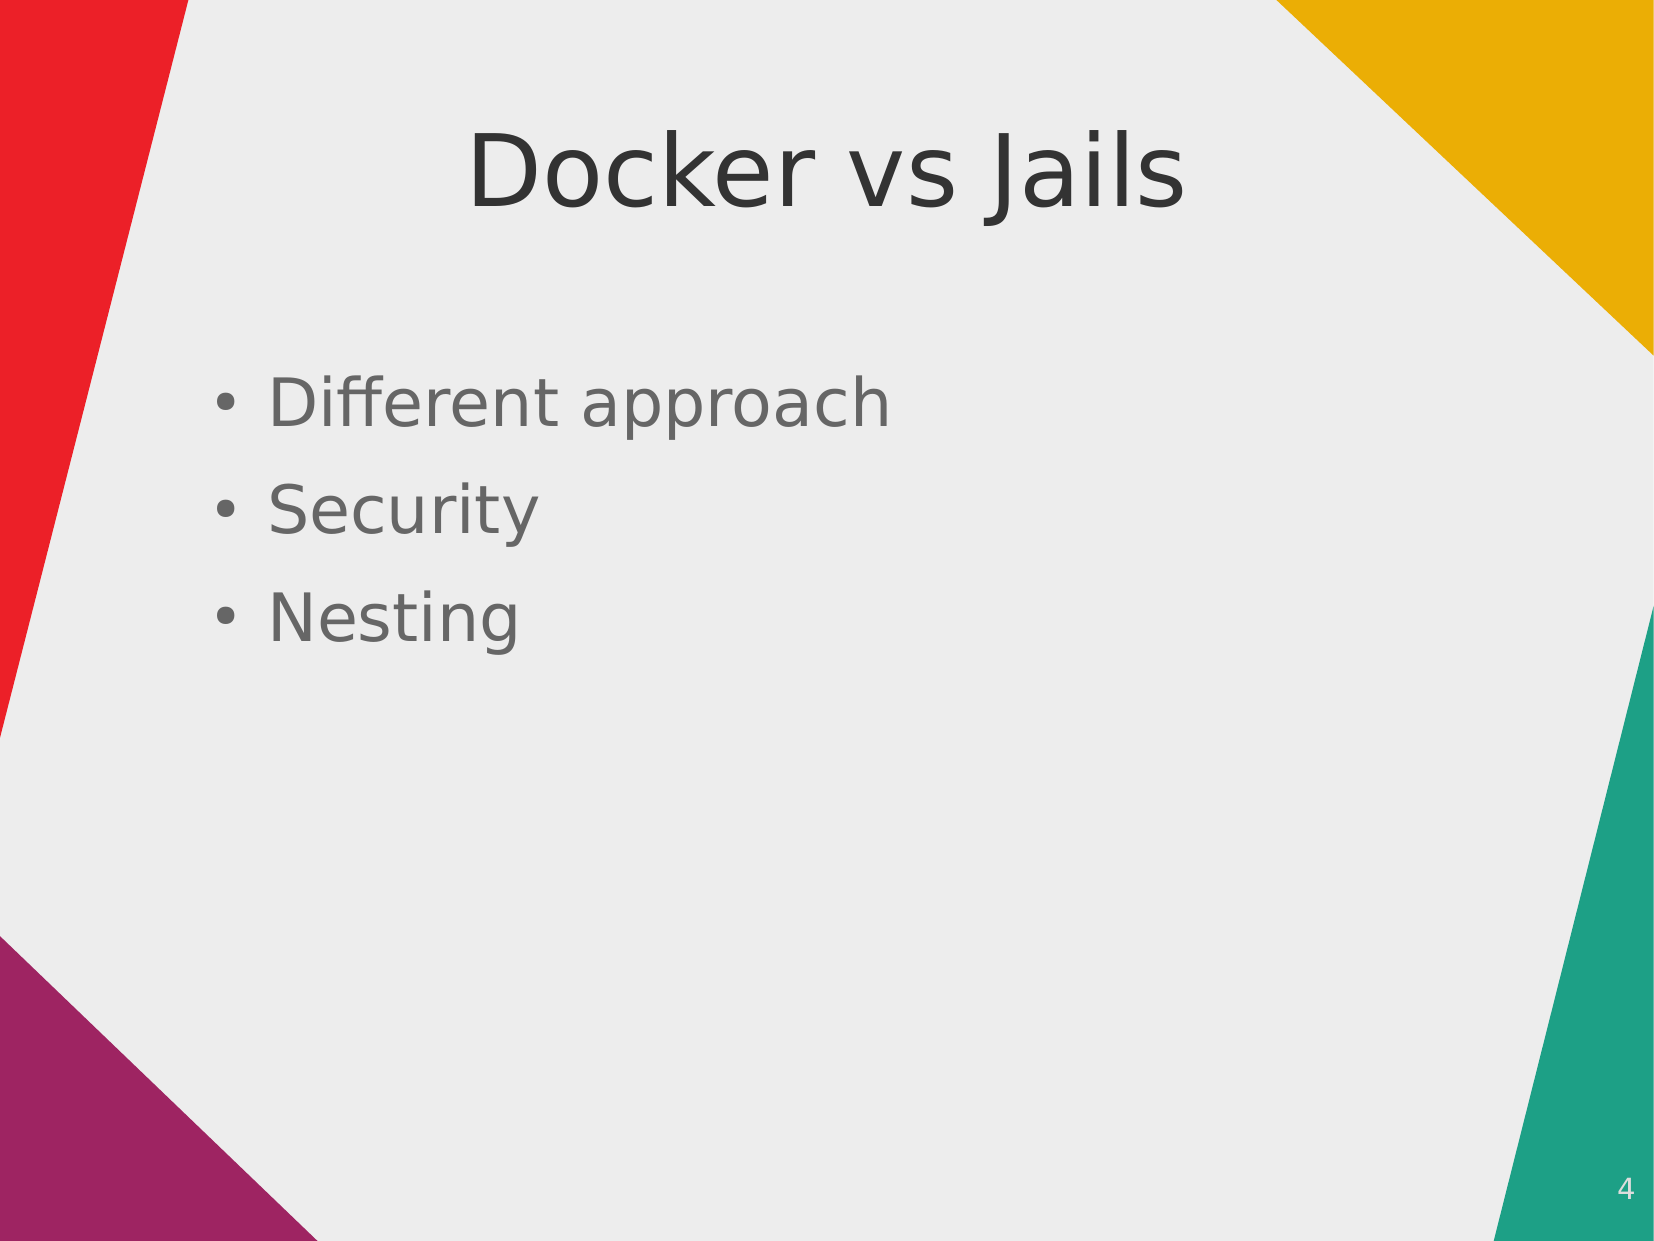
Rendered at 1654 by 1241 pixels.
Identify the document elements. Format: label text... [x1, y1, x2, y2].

list Different approach Security Nesting [196, 364, 1321, 1006]
title Docker vs Jails [114, 73, 1539, 271]
